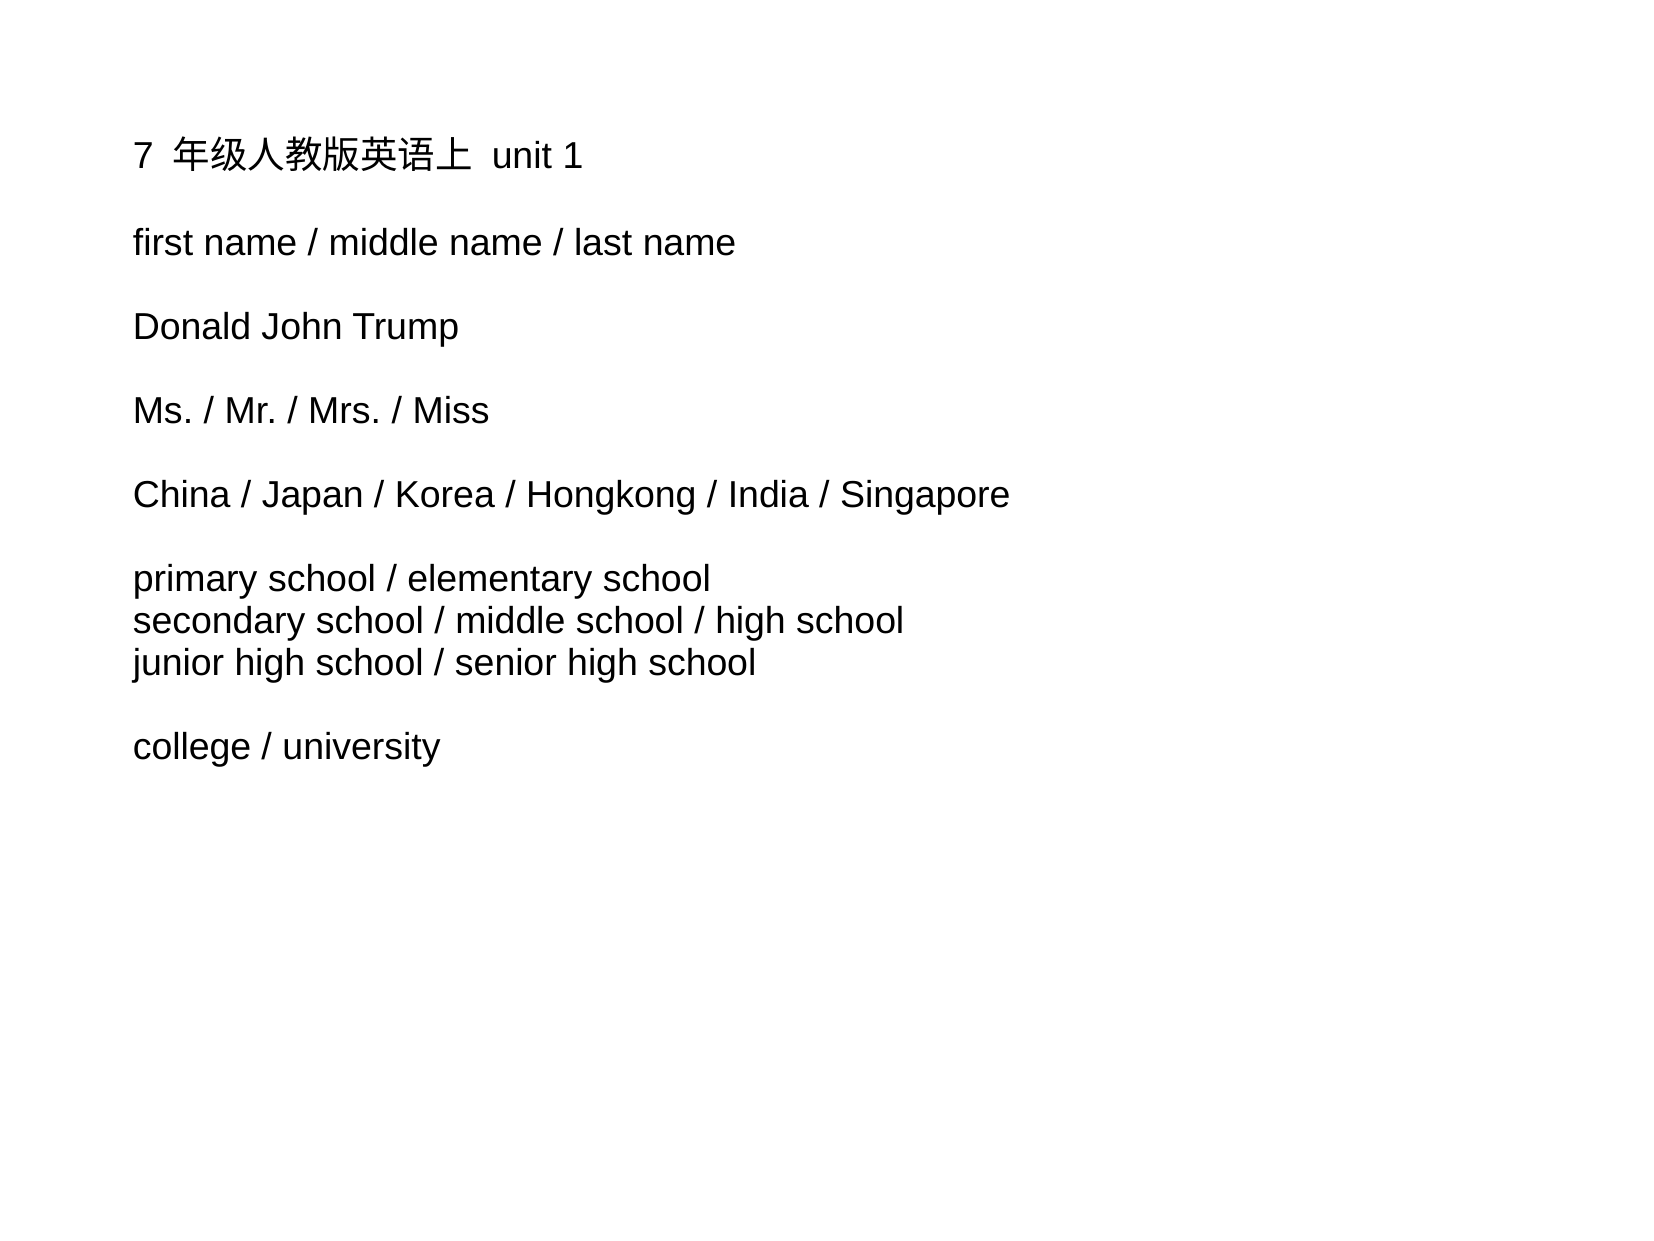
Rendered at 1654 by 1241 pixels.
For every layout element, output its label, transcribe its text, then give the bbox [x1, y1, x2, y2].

text_box 7 年级人教版英语上 unit 1 first name / middle name / last name Donald John Trump Ms. / Mr. / Mrs. / Miss China / Japan / Korea / Hongkong / India / Singapore primary school / elementary school secondary school / middle school / high school junior high school / senior high school college / university [118, 118, 1506, 932]
